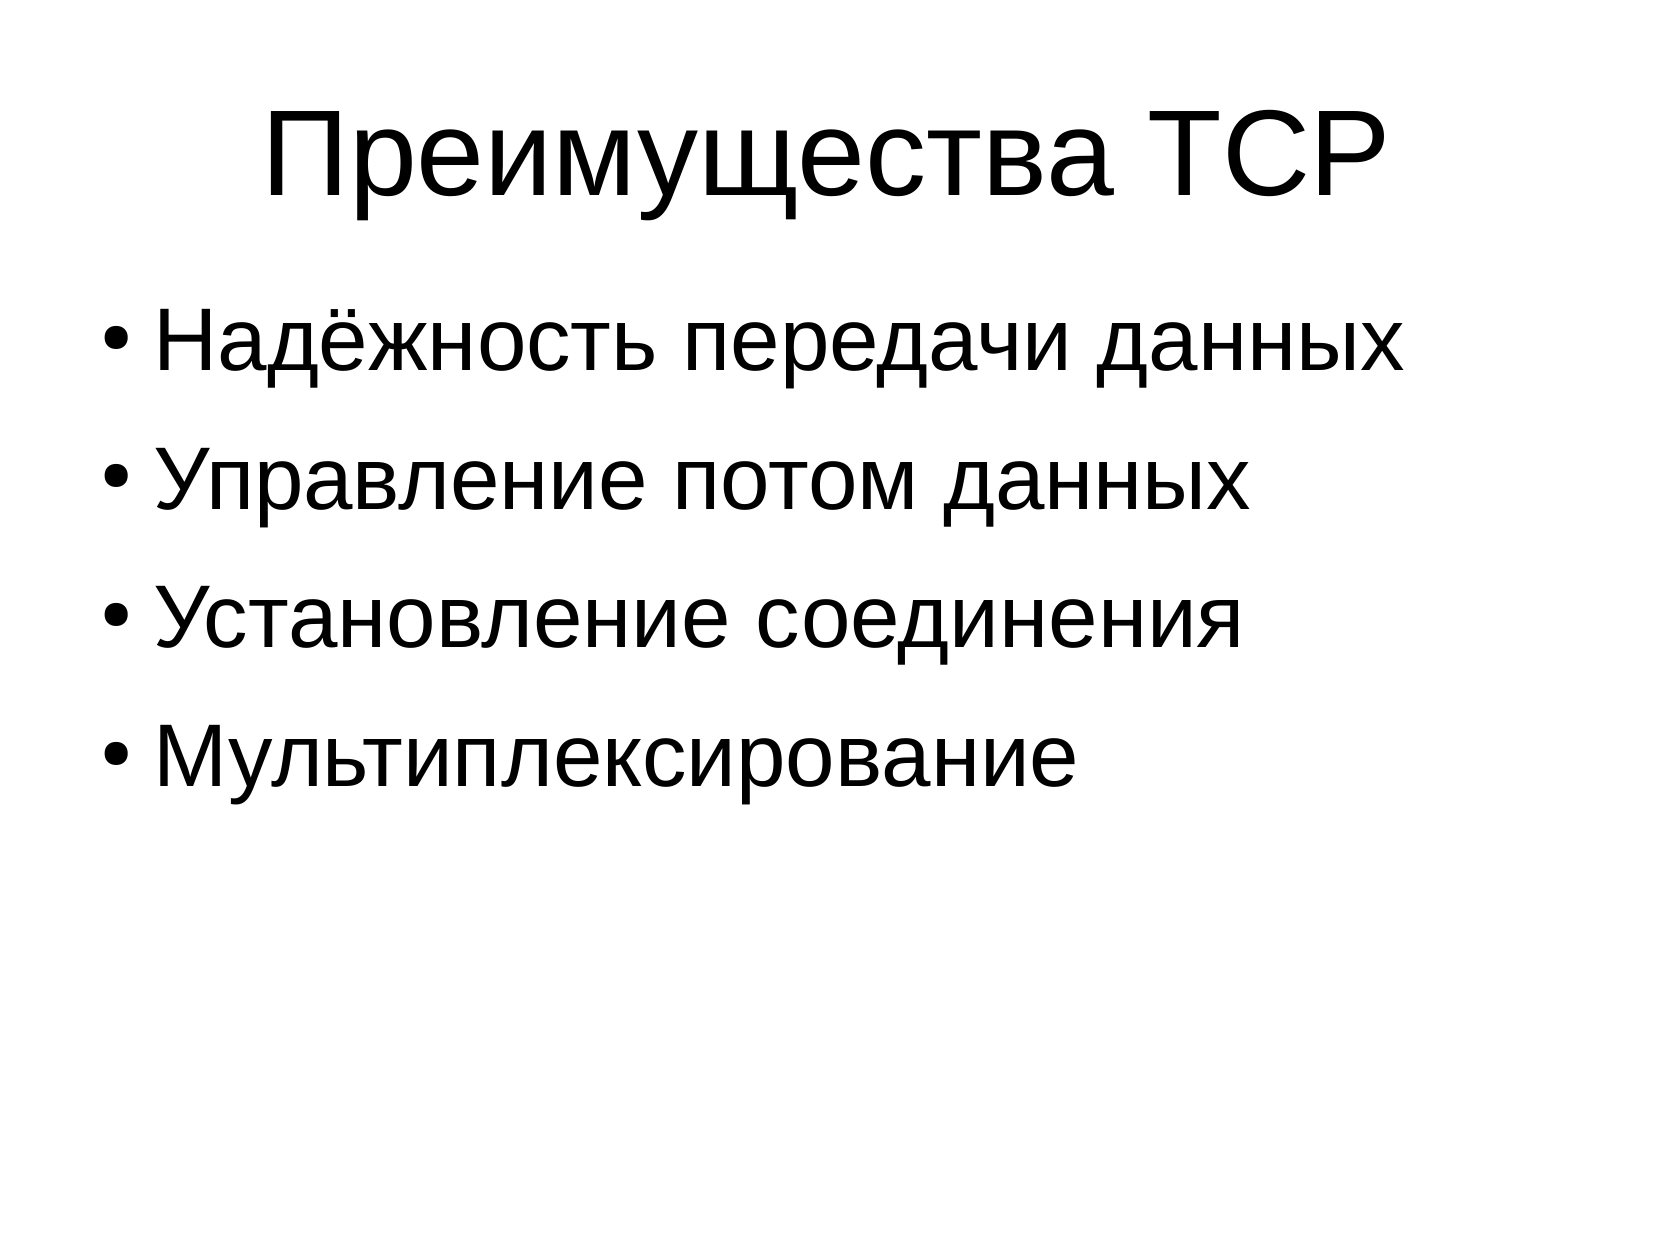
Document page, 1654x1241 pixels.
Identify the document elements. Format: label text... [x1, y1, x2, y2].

list Надёжность передачи данных Управление потом данных Установление соединения Мультиплексирование [82, 290, 1571, 1010]
title Преимущества TCP [82, 49, 1571, 257]
